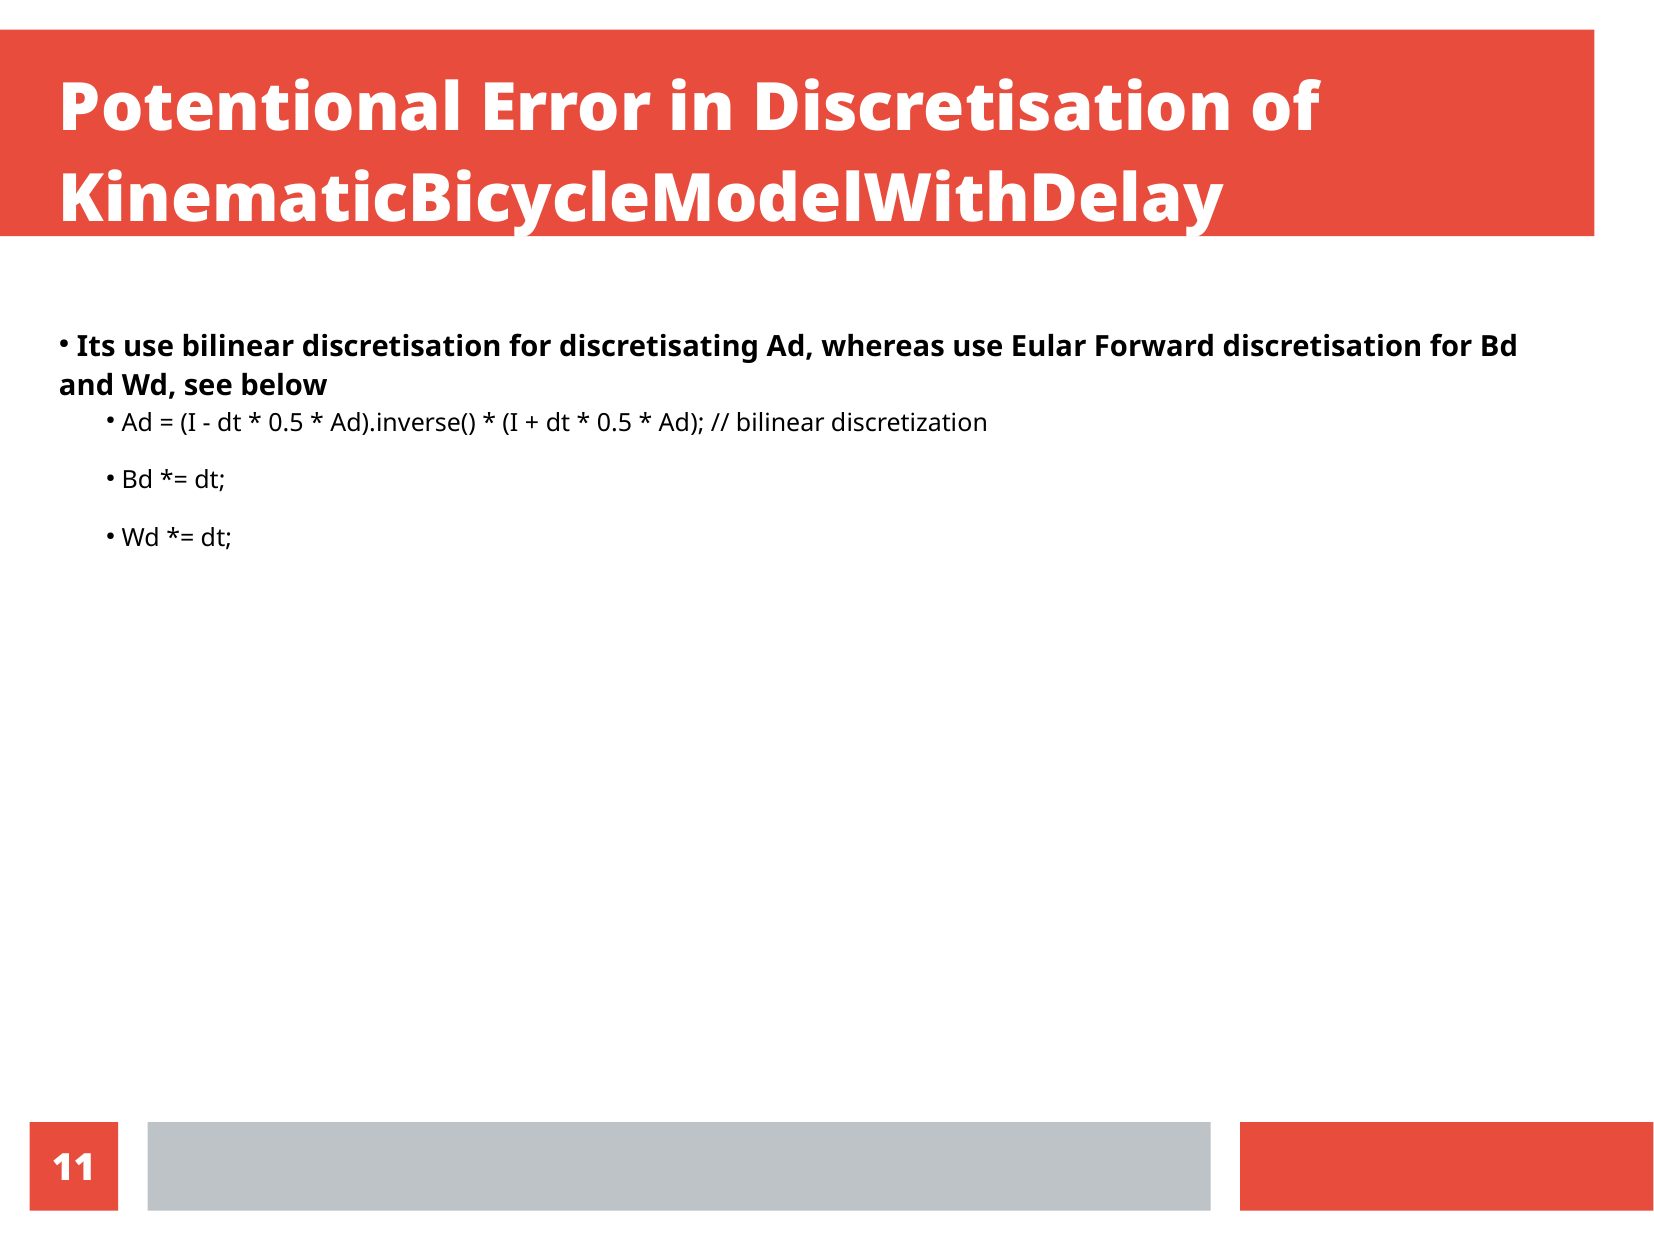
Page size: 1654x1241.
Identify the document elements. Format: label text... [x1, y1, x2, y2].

list Its use bilinear discretisation for discretisating Ad, whereas use Eular Forward discretisation for Bd and Wd, see below Ad = (I - dt * 0.5 * Ad).inverse() * (I + dt * 0.5 * Ad); // bilinear discretization Bd *= dt; Wd *= dt; [59, 324, 1565, 1093]
title Potentional Error in Discretisation of KinematicBicycleModelWithDelay [59, 59, 1595, 207]
